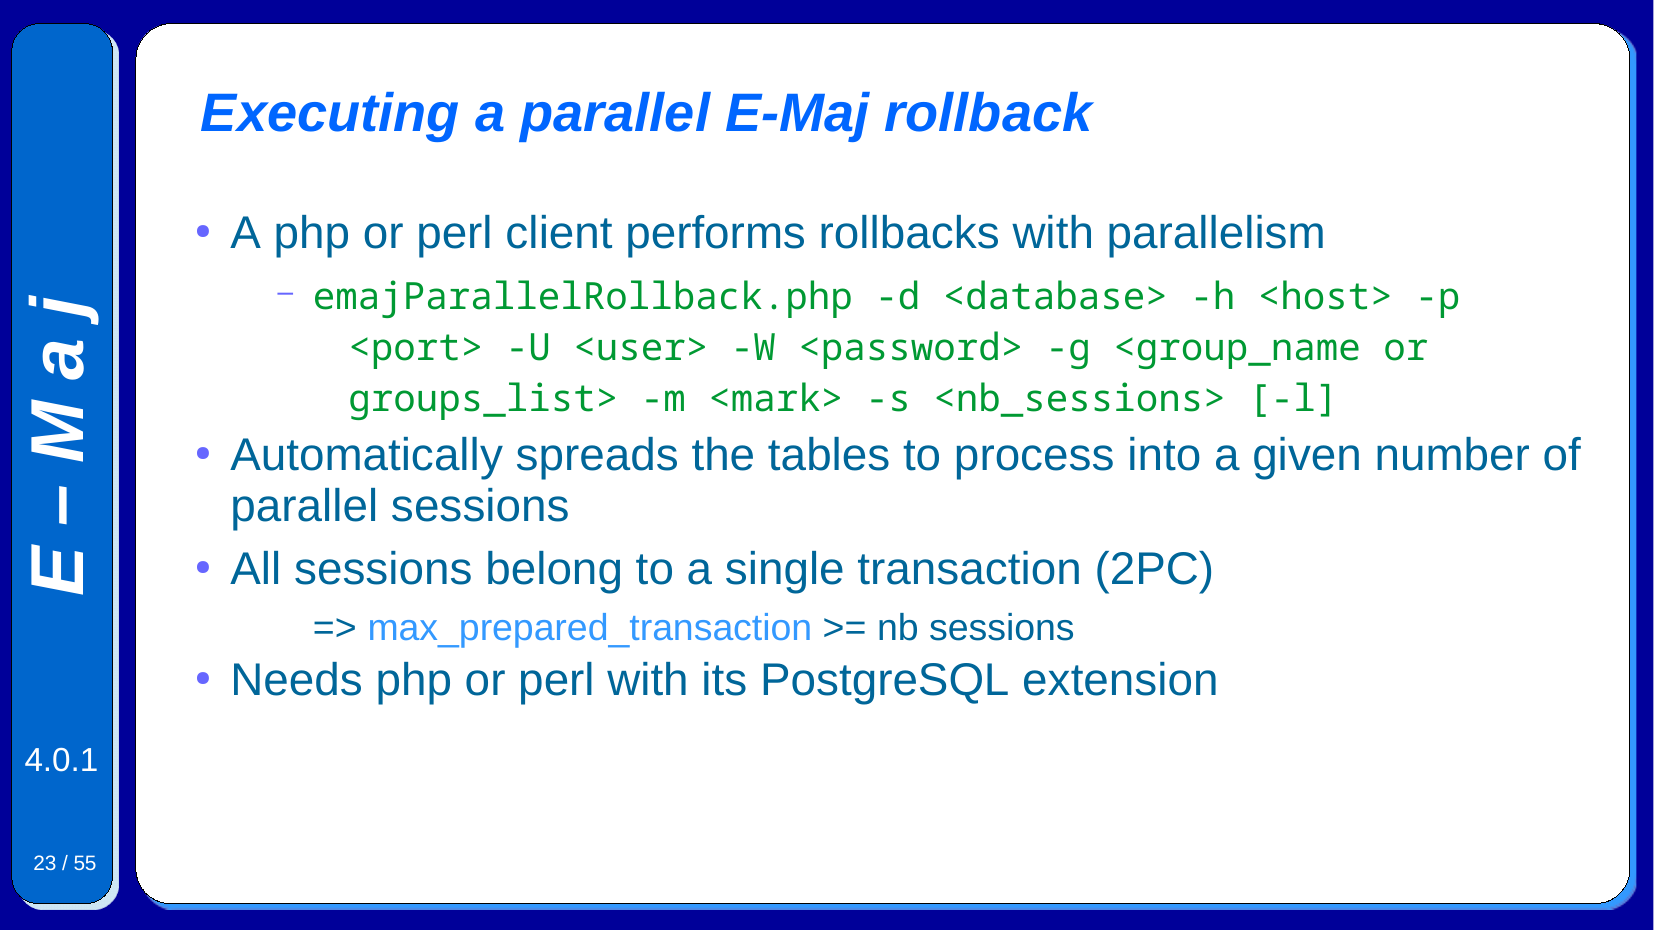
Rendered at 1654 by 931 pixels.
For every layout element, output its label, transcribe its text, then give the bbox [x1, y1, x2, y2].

list A php or perl client performs rollbacks with parallelism emajParallelRollback.php -d <database> -h <host> -p <port> -U <user> -W <password> -g <group_name or groups_list> -m <mark> -s <nb_sessions> [-l] Automatically spreads the tables to process into a given number of parallel sessions All sessions belong to a single transaction (2PC) => max_prepared_transaction >= nb sessions Needs php or perl with its PostgreSQL extension [177, 206, 1587, 827]
title Executing a parallel E-Maj rollback [200, 34, 1575, 191]
